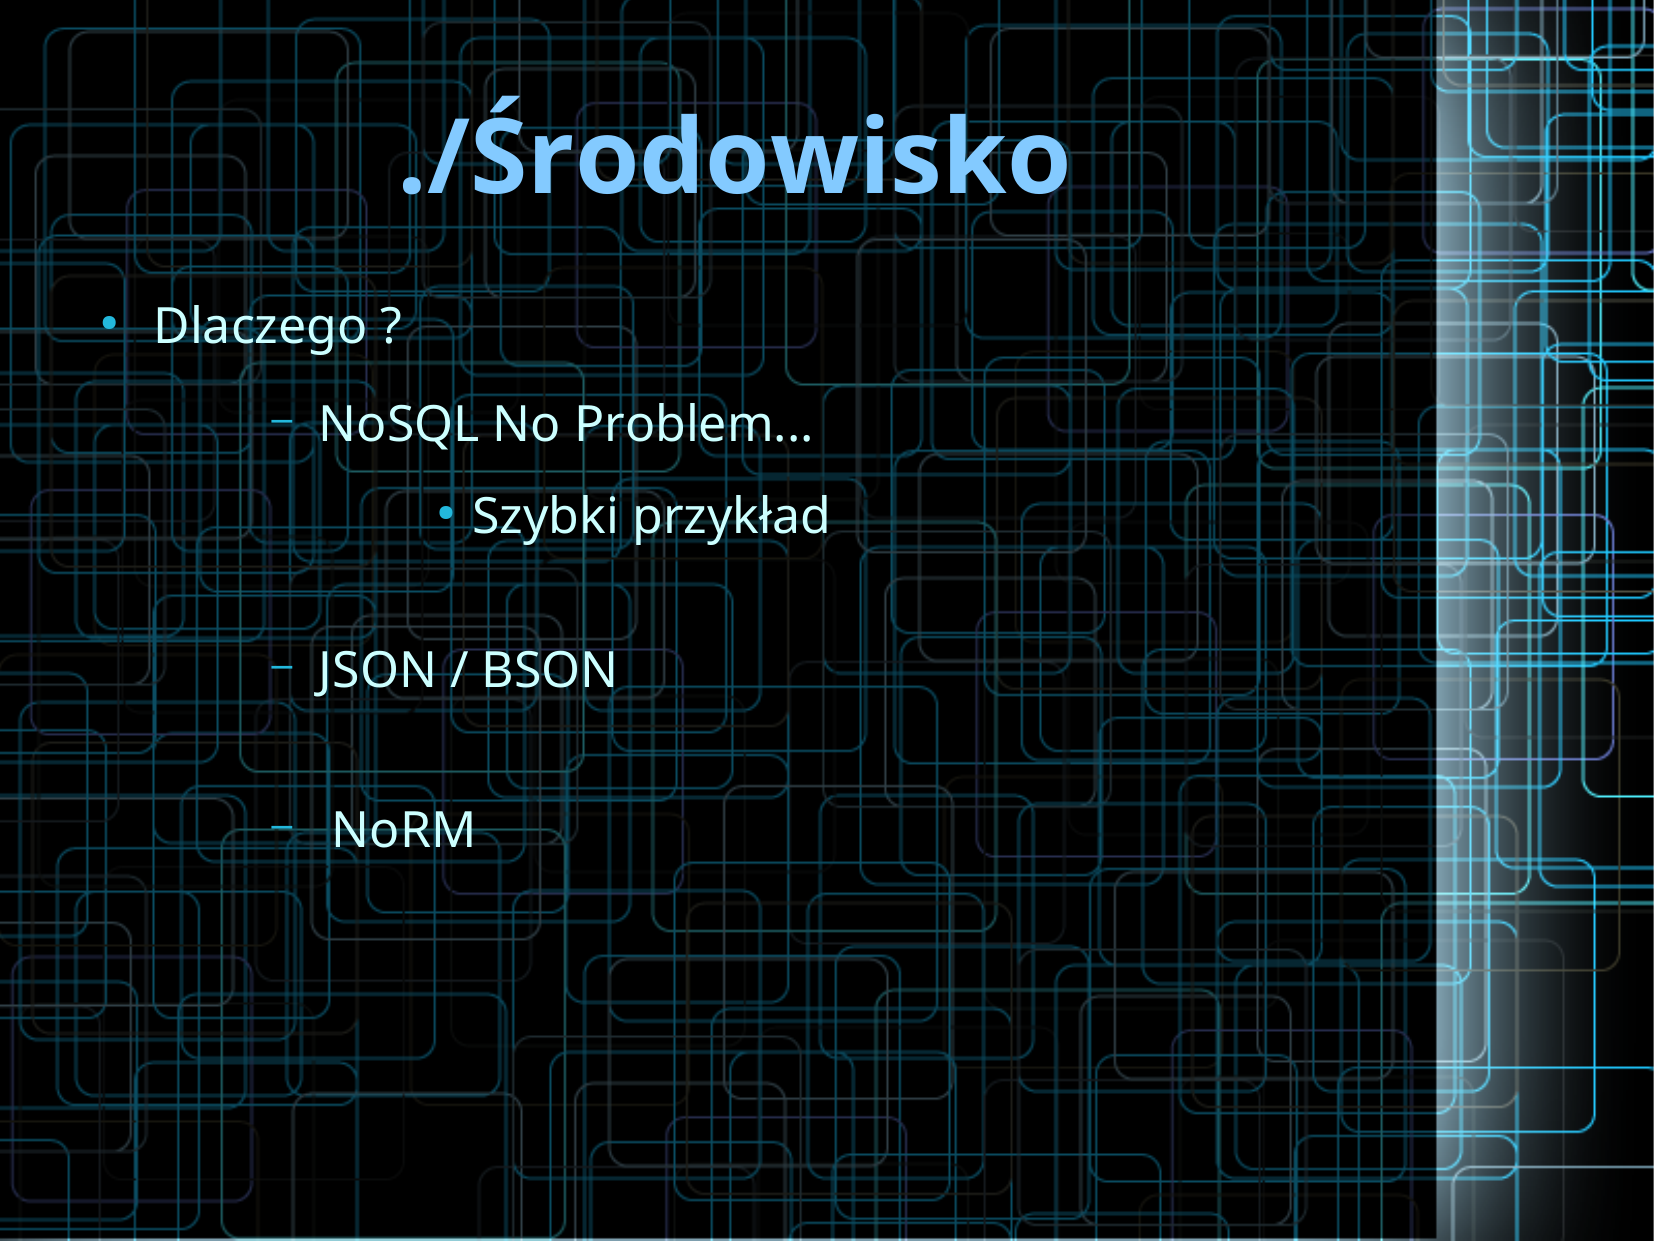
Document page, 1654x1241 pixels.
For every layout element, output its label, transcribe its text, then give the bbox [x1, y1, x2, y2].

title ./Środowisko [82, 49, 1388, 257]
picture [0, 0, 1654, 1241]
list Dlaczego ? NoSQL No Problem... Szybki przykład JSON / BSON NoRM [82, 290, 1388, 1109]
